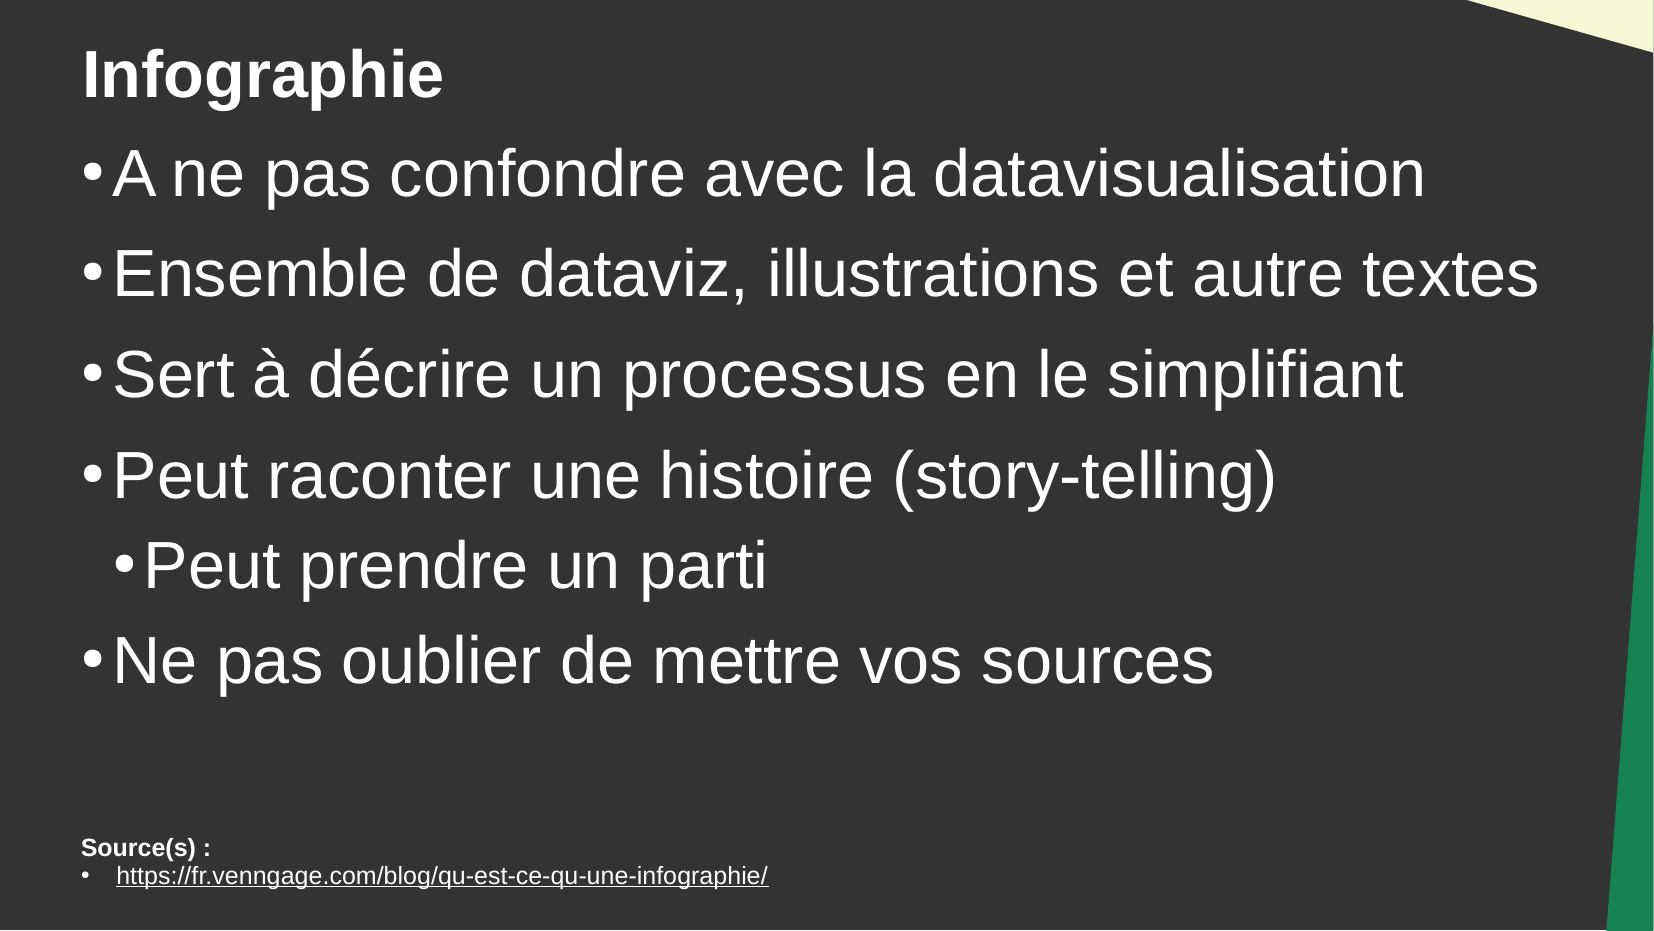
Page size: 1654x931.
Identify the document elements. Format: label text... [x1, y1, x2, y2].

text_box [1466, 0, 1654, 53]
text_box Source(s) : https://fr.venngage.com/blog/qu-est-ce-qu-une-infographie/ [66, 826, 1483, 926]
title Infographie [82, 37, 1571, 122]
list A ne pas confondre avec la datavisualisation Ensemble de dataviz, illustrations et autre textes Sert à décrire un processus en le simplifiant Peut raconter une histoire (story-telling) Peut prendre un parti Ne pas oublier de mettre vos sources [80, 135, 1560, 762]
text_box [1606, 315, 1654, 931]
